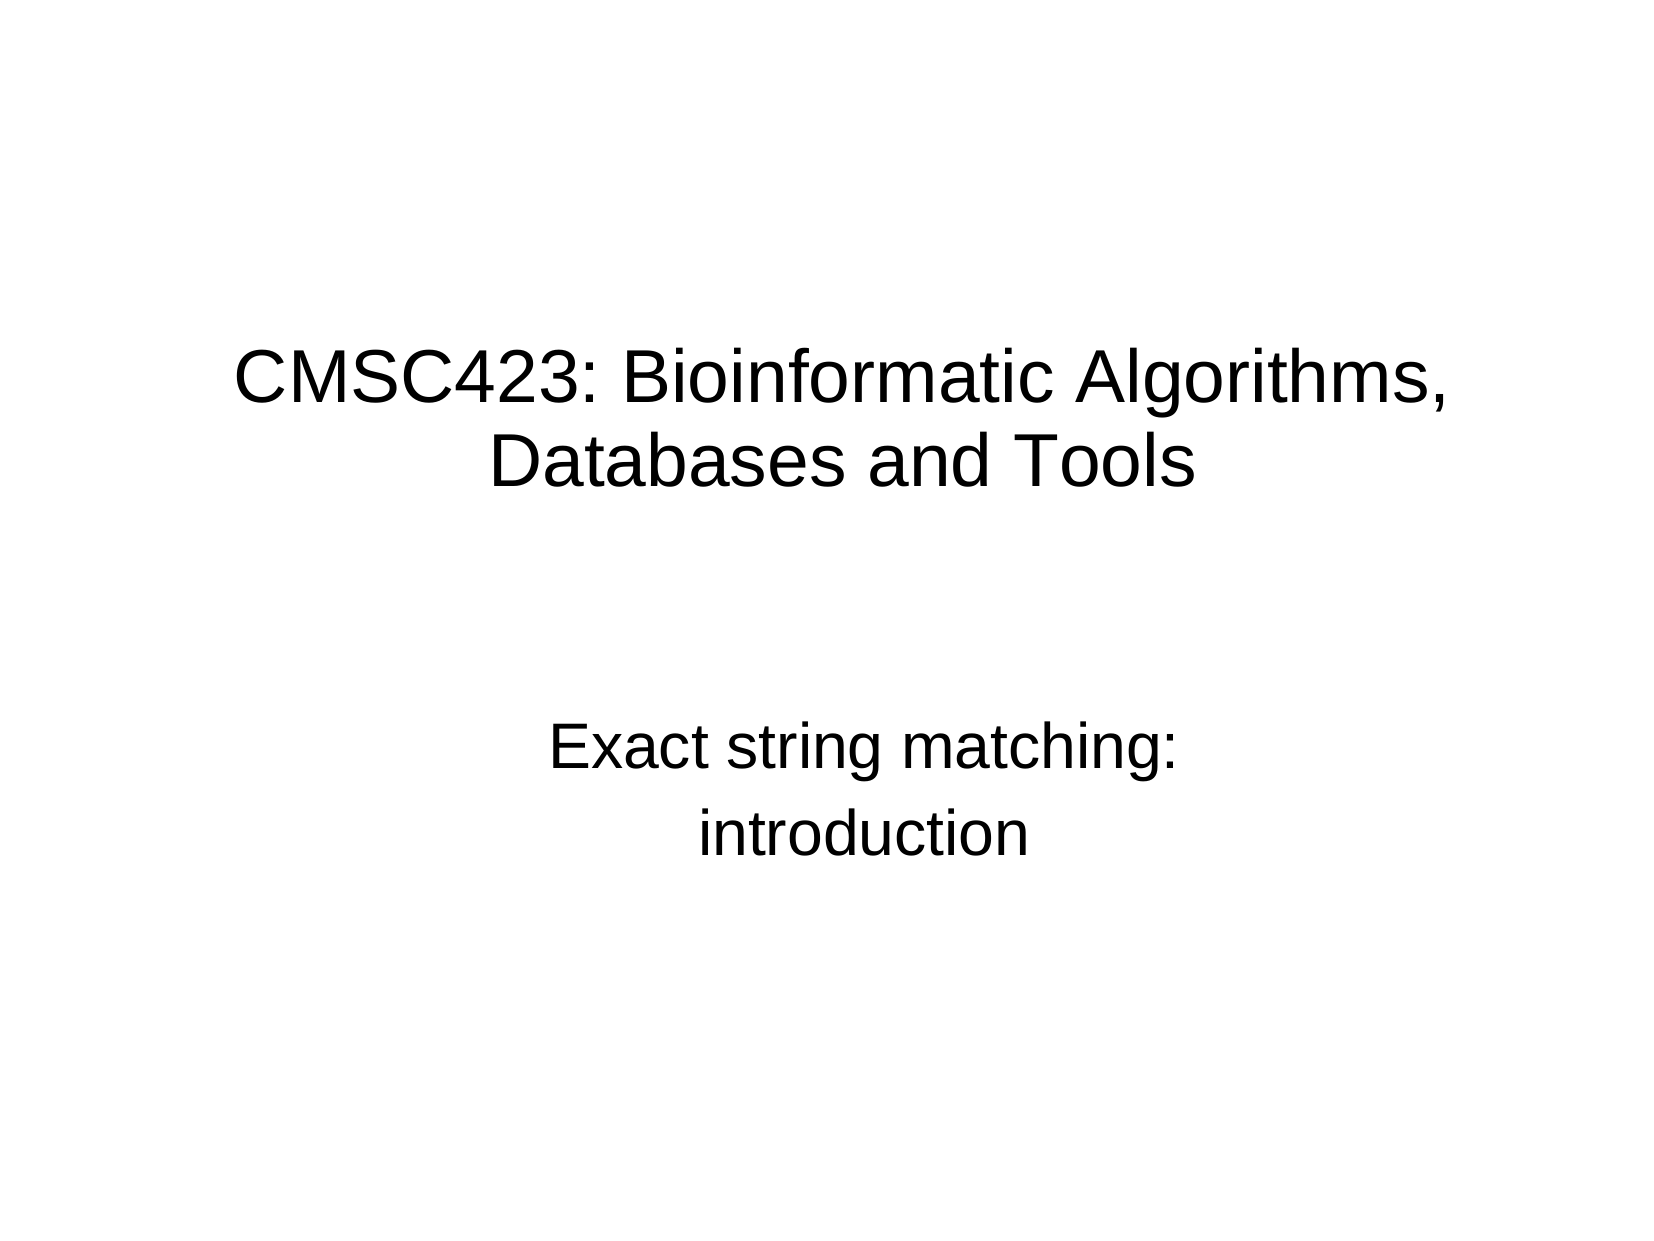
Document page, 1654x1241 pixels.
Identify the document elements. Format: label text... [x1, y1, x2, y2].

title CMSC423: Bioinformatic Algorithms, Databases and Tools [77, 309, 1608, 697]
subtitle Exact string matching: introduction [248, 702, 1406, 1020]
